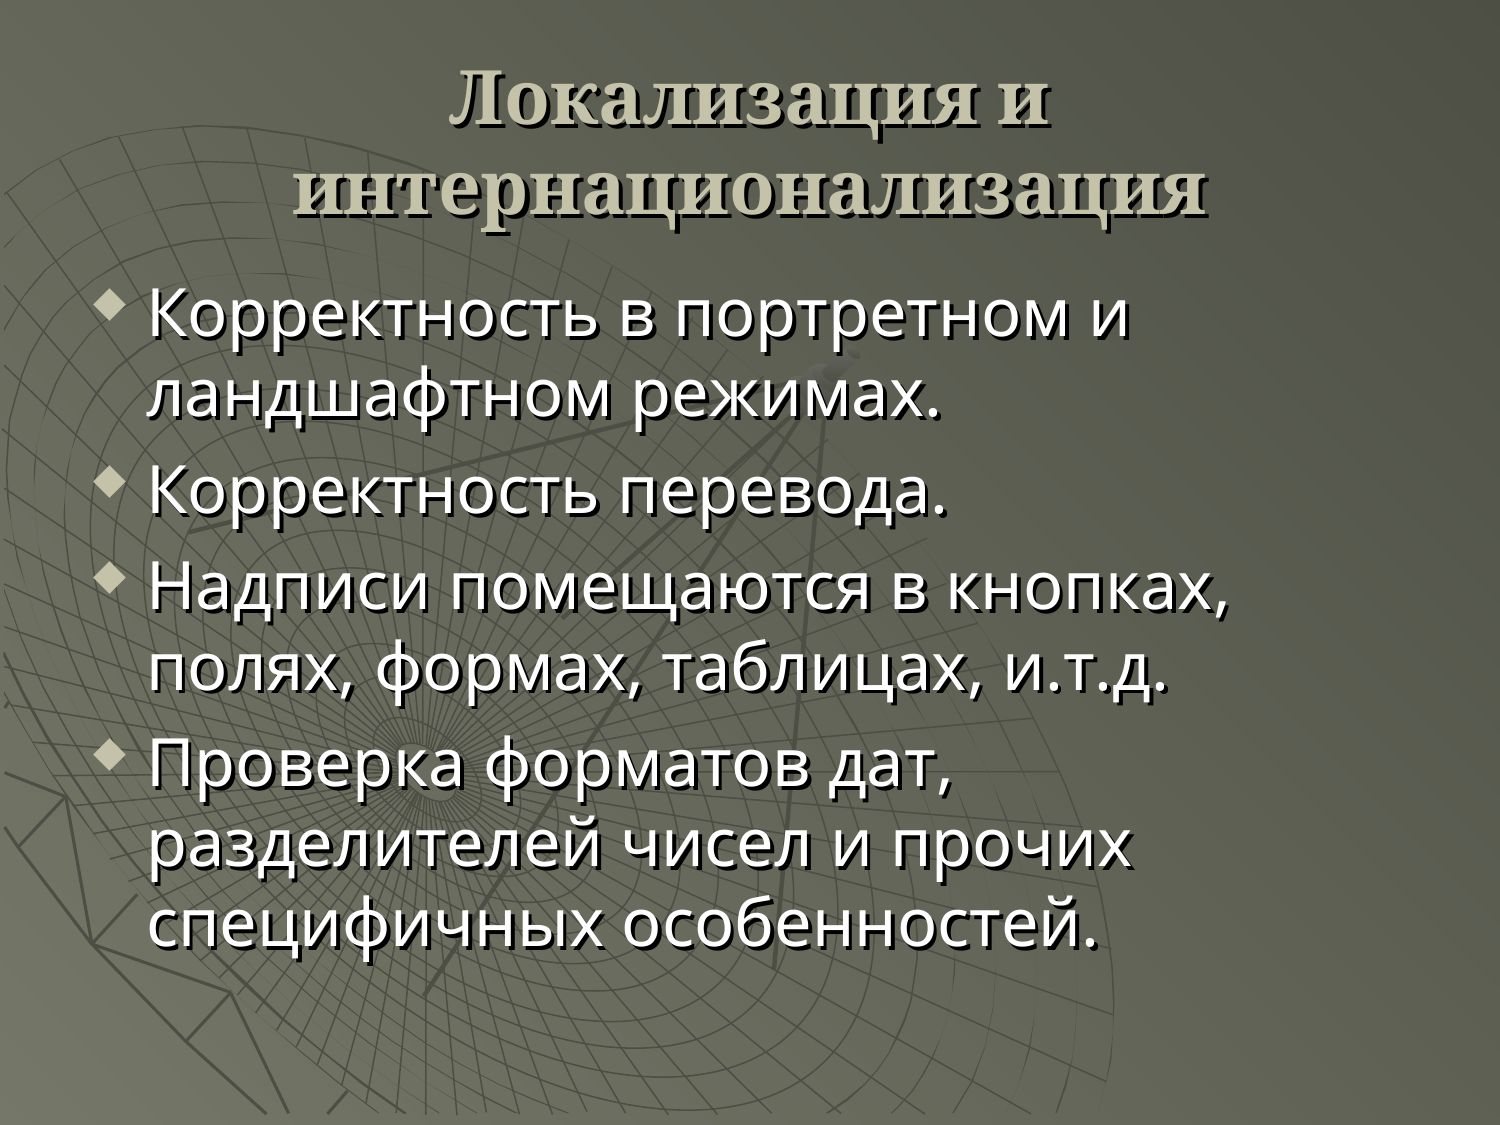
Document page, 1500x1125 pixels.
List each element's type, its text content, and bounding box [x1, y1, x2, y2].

title Локализация и интернационализация [75, 41, 1426, 237]
list Корректность в портретном и ландшафтном режимах. Корректность перевода. Надписи помещаются в кнопках, полях, формах, таблицах, и.т.д. Проверка форматов дат, разделителей чисел и прочих специфичных особенностей. [75, 262, 1426, 1006]
